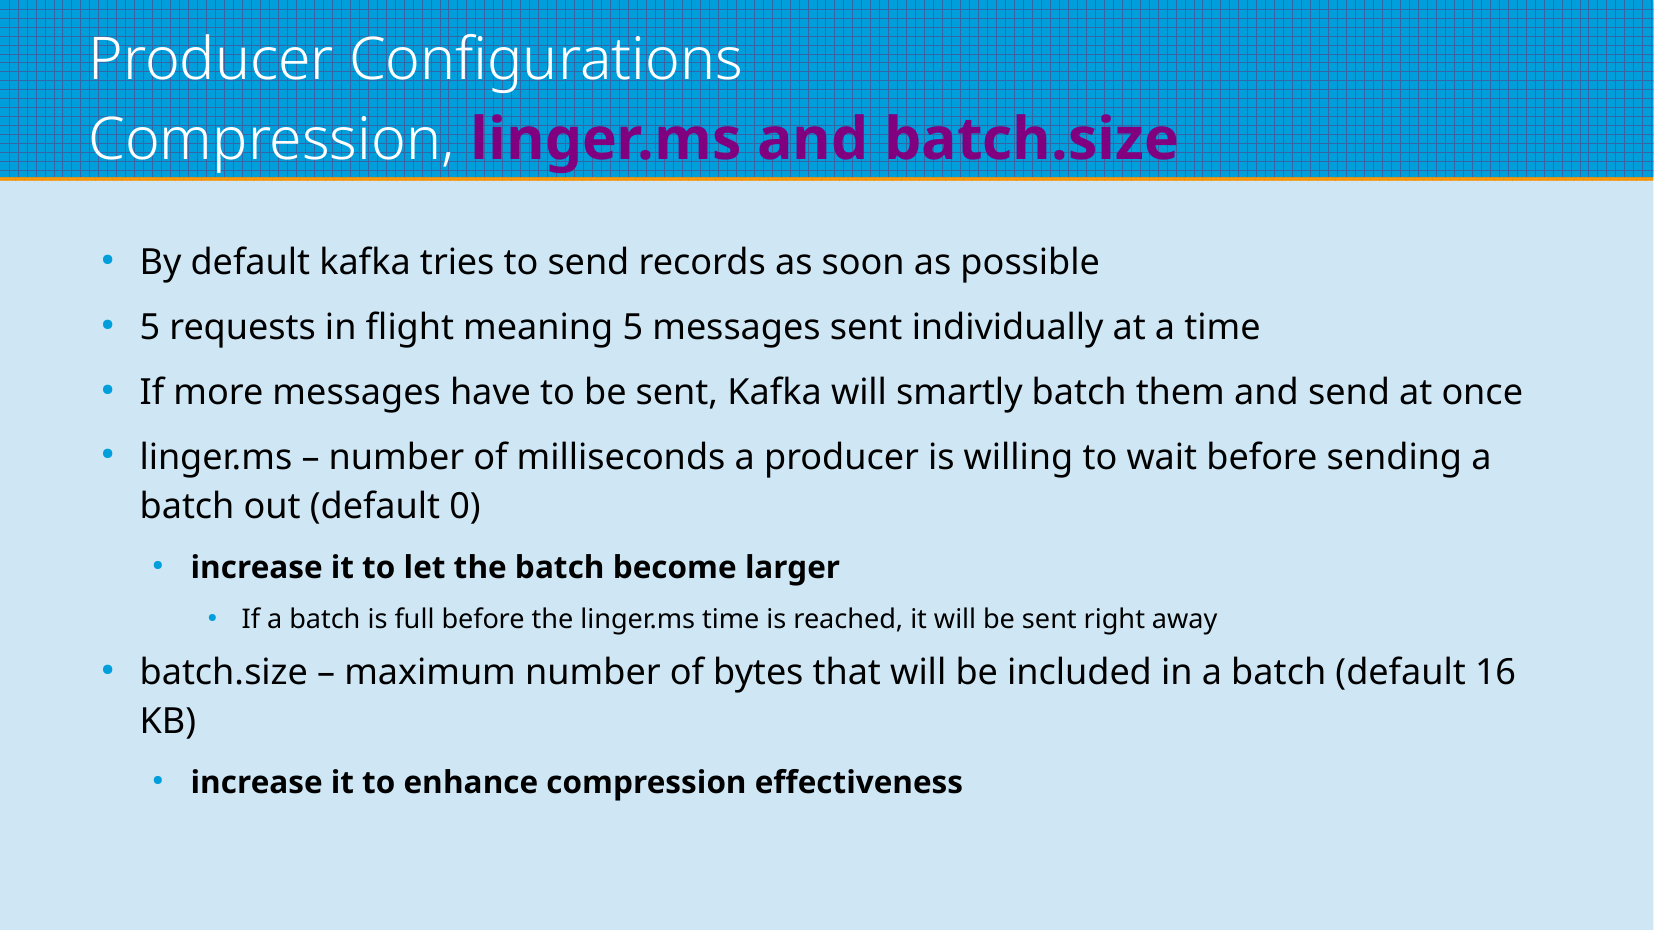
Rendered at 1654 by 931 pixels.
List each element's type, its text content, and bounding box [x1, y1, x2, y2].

list By default kafka tries to send records as soon as possible 5 requests in flight meaning 5 messages sent individually at a time If more messages have to be sent, Kafka will smartly batch them and send at once linger.ms – number of milliseconds a producer is willing to wait before sending a batch out (default 0) increase it to let the batch become larger If a batch is full before the linger.ms time is reached, it will be sent right away batch.size – maximum number of bytes that will be included in a batch (default 16 KB) increase it to enhance compression effectiveness [88, 236, 1565, 813]
title Producer Configurations Compression, linger.ms and batch.size [88, 14, 1565, 178]
